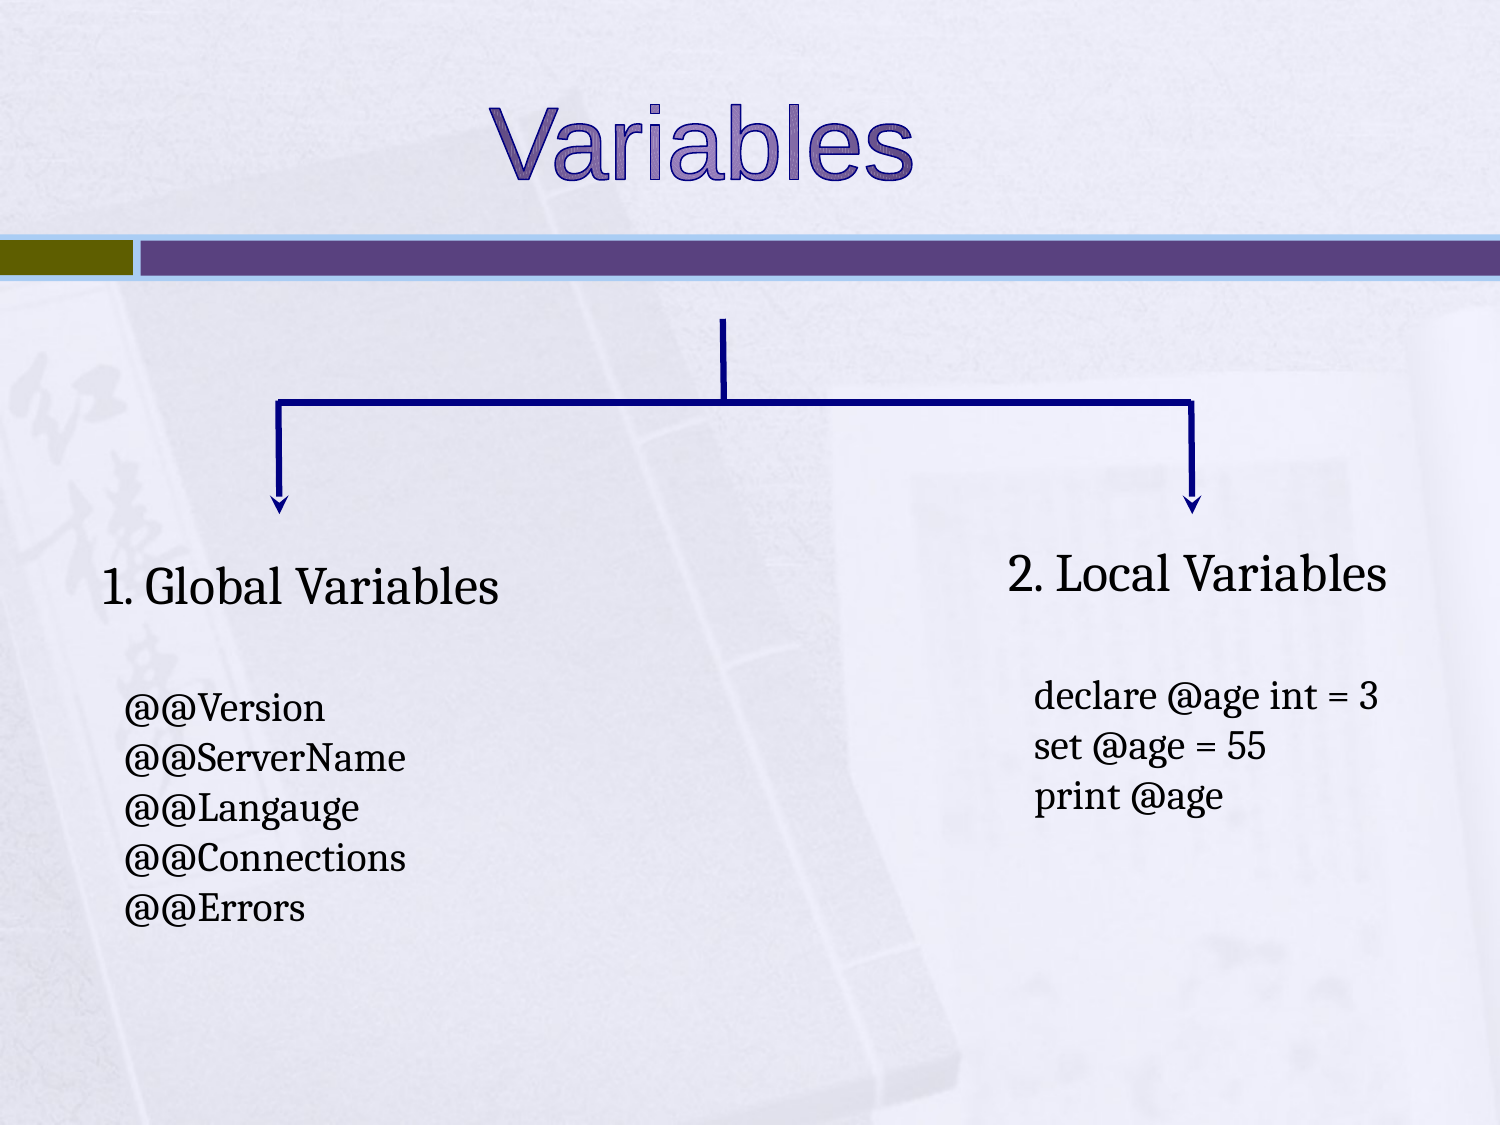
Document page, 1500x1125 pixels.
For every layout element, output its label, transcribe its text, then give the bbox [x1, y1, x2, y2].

picture [0, 0, 1500, 234]
text_box Variables [555, 123, 609, 181]
text_box Variables [670, 123, 725, 181]
text_box 2. Local Variables declare @age int = 3 set @age = 55 print @age [944, 522, 1453, 833]
picture [0, 282, 1500, 1125]
text_box Variables [650, 124, 660, 180]
text_box Variables [866, 124, 912, 181]
text_box Variables [810, 123, 859, 181]
text_box Variables [731, 104, 778, 181]
text_box Variables [615, 123, 642, 180]
text_box Variables [789, 104, 799, 180]
text_box Variables [489, 108, 559, 180]
text_box 1. Global Variables @@Version @@ServerName @@Langauge @@Connections @@Errors [33, 535, 571, 1011]
